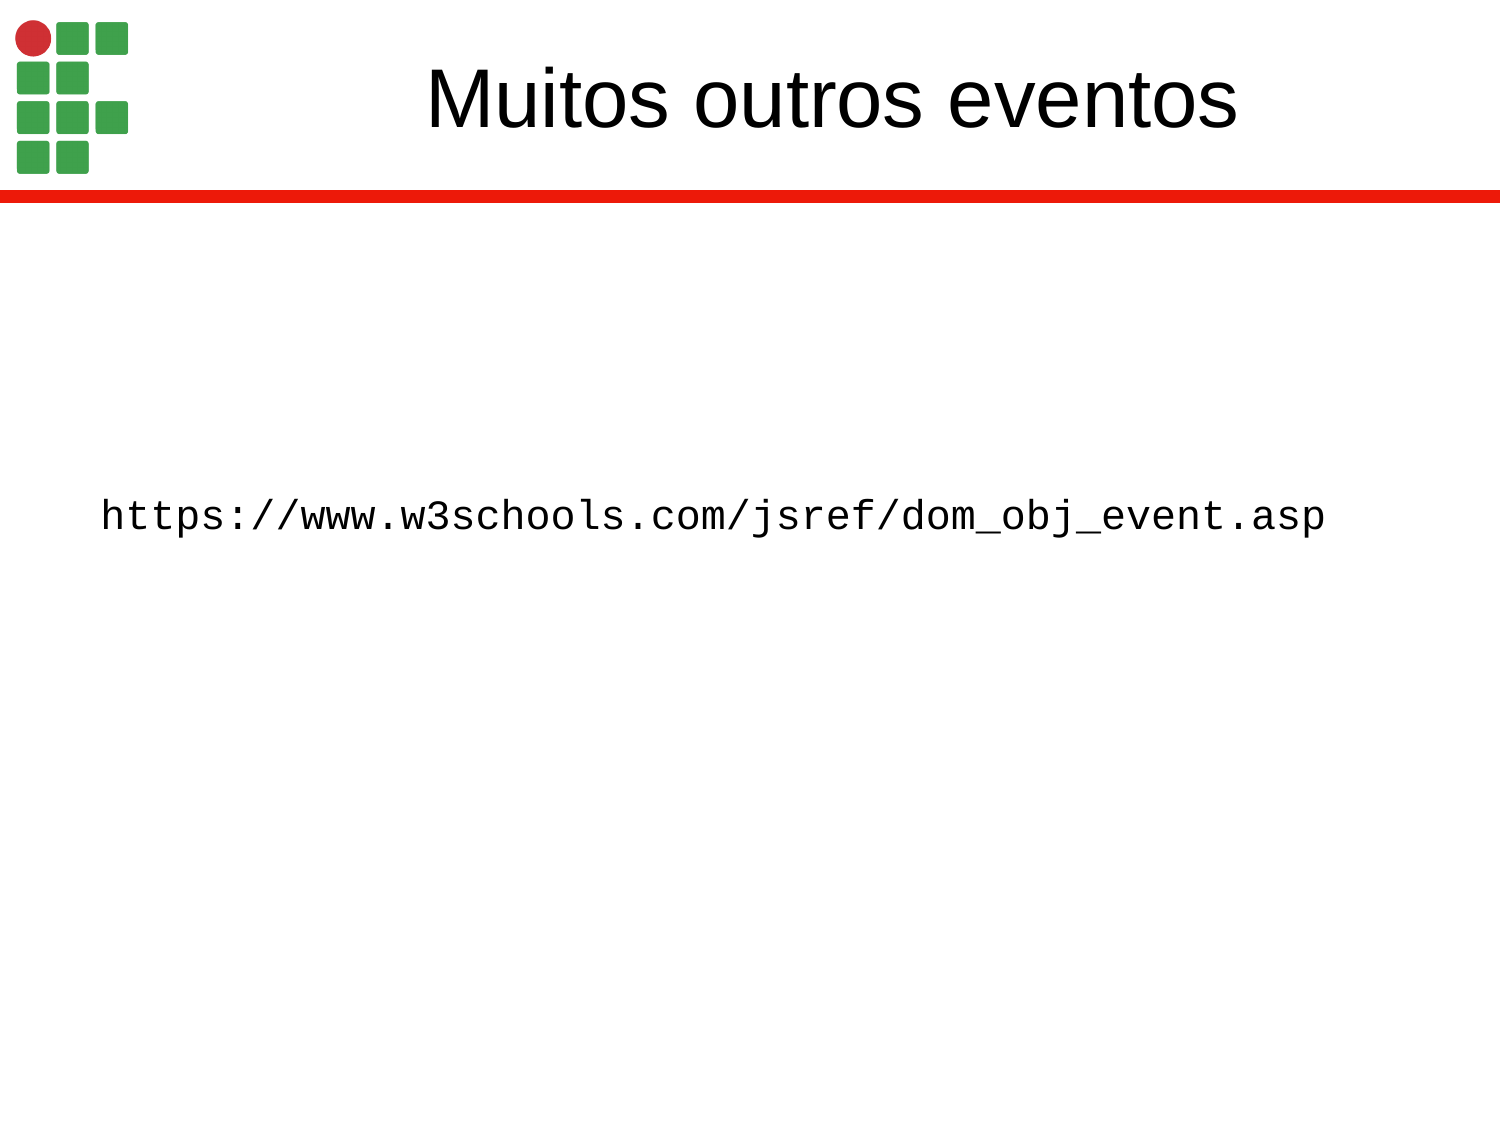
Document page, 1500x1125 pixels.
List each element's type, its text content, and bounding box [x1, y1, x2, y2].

picture [14, 16, 130, 178]
title Muitos outros eventos [165, 0, 1500, 202]
list https://www.w3schools.com/jsref/dom_obj_event.asp [29, 207, 1471, 1087]
